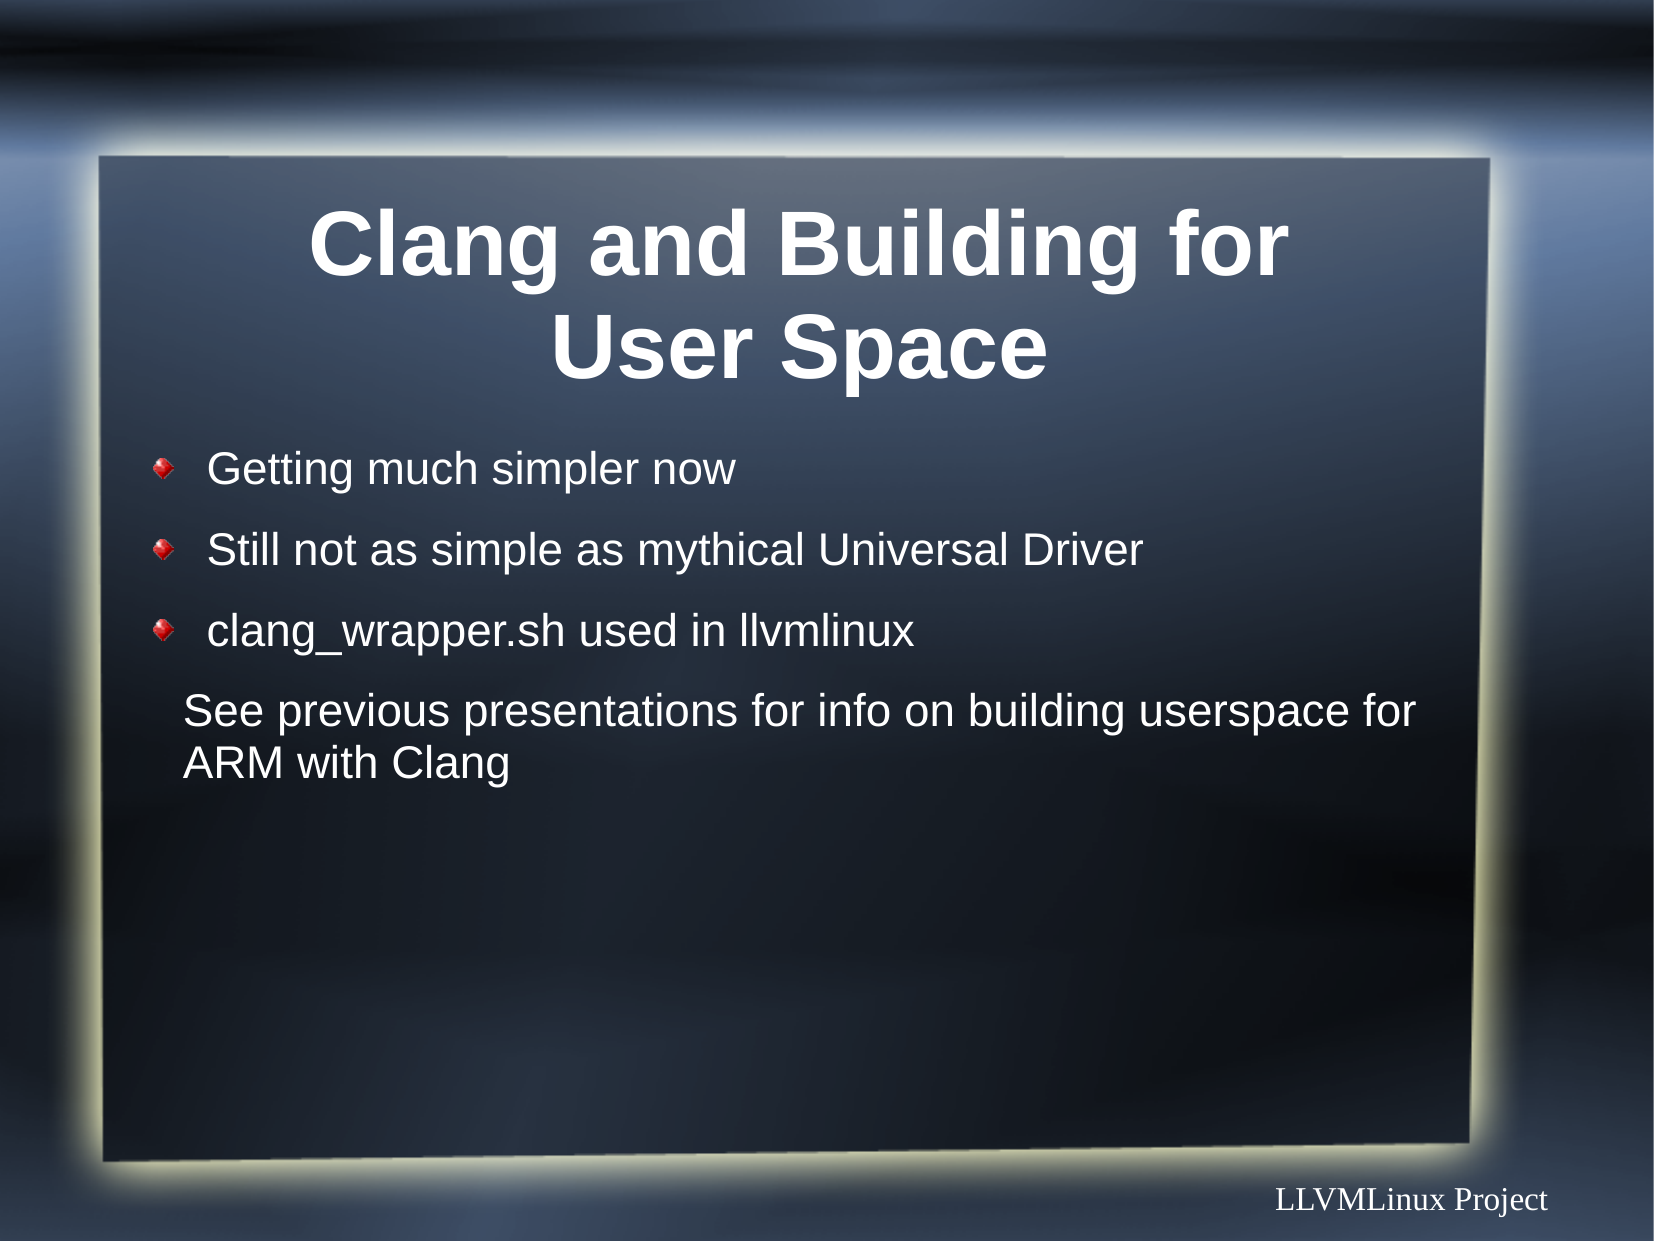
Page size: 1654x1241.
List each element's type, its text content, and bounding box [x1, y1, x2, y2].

picture [0, 0, 1654, 1241]
title Clang and Building for User Space [124, 177, 1477, 414]
list Getting much simpler now Still not as simple as mythical Universal Driver clang_wrapper.sh used in llvmlinux See previous presentations for info on building userspace for ARM with Clang [135, 442, 1447, 1163]
